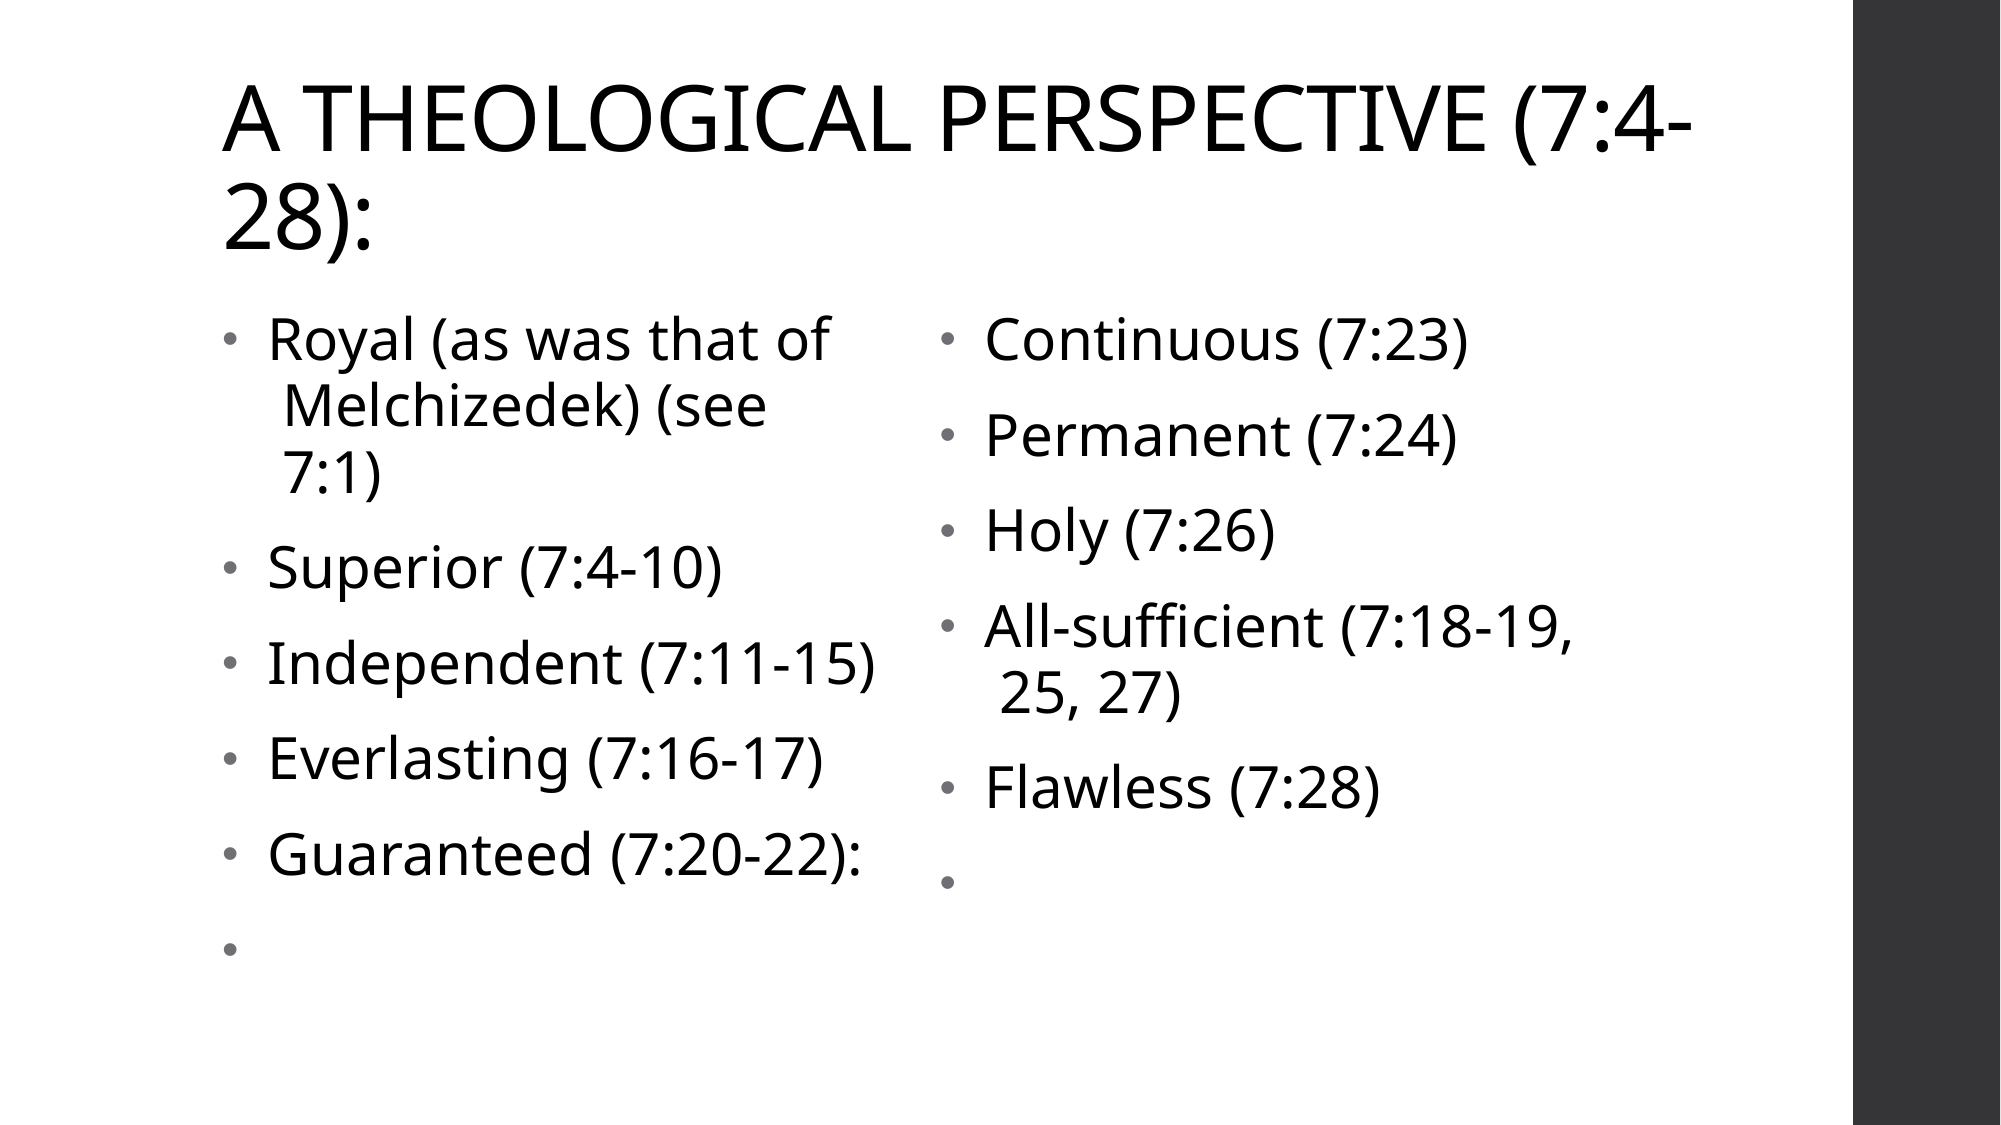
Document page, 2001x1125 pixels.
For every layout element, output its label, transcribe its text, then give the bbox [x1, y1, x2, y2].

title A THEOLOGICAL PERSPECTIVE (7:4-28): [206, 60, 1797, 278]
list Continuous (7:23) Permanent (7:24) Holy (7:26) All-sufficient (7:18-19, 25, 27) Flawless (7:28) [924, 299, 1617, 1014]
list Royal (as was that of Melchizedek) (see 7:1) Superior (7:4-10) Independent (7:11-15) Everlasting (7:16-17) Guaranteed (7:20-22): [207, 299, 900, 1014]
